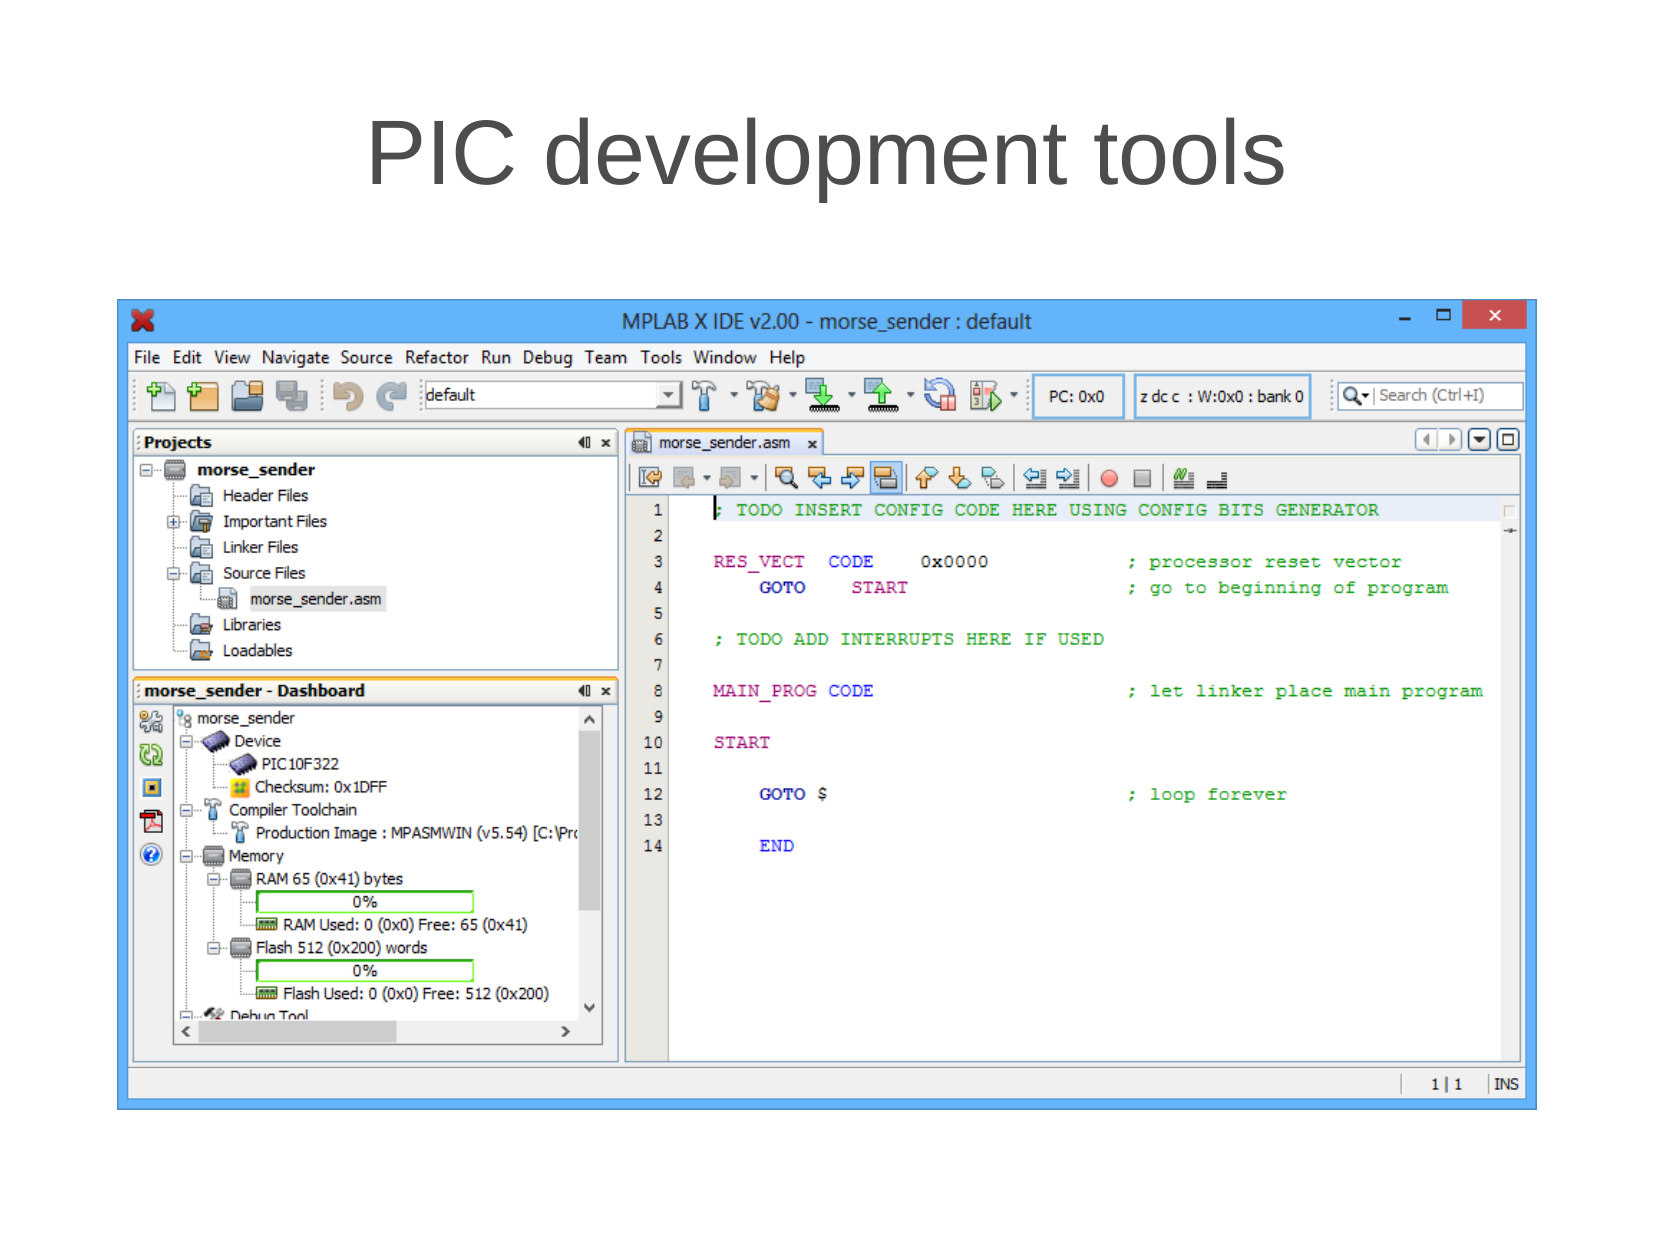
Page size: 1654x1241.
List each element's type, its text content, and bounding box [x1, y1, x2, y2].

title PIC development tools [82, 49, 1571, 257]
picture [117, 299, 1537, 1111]
